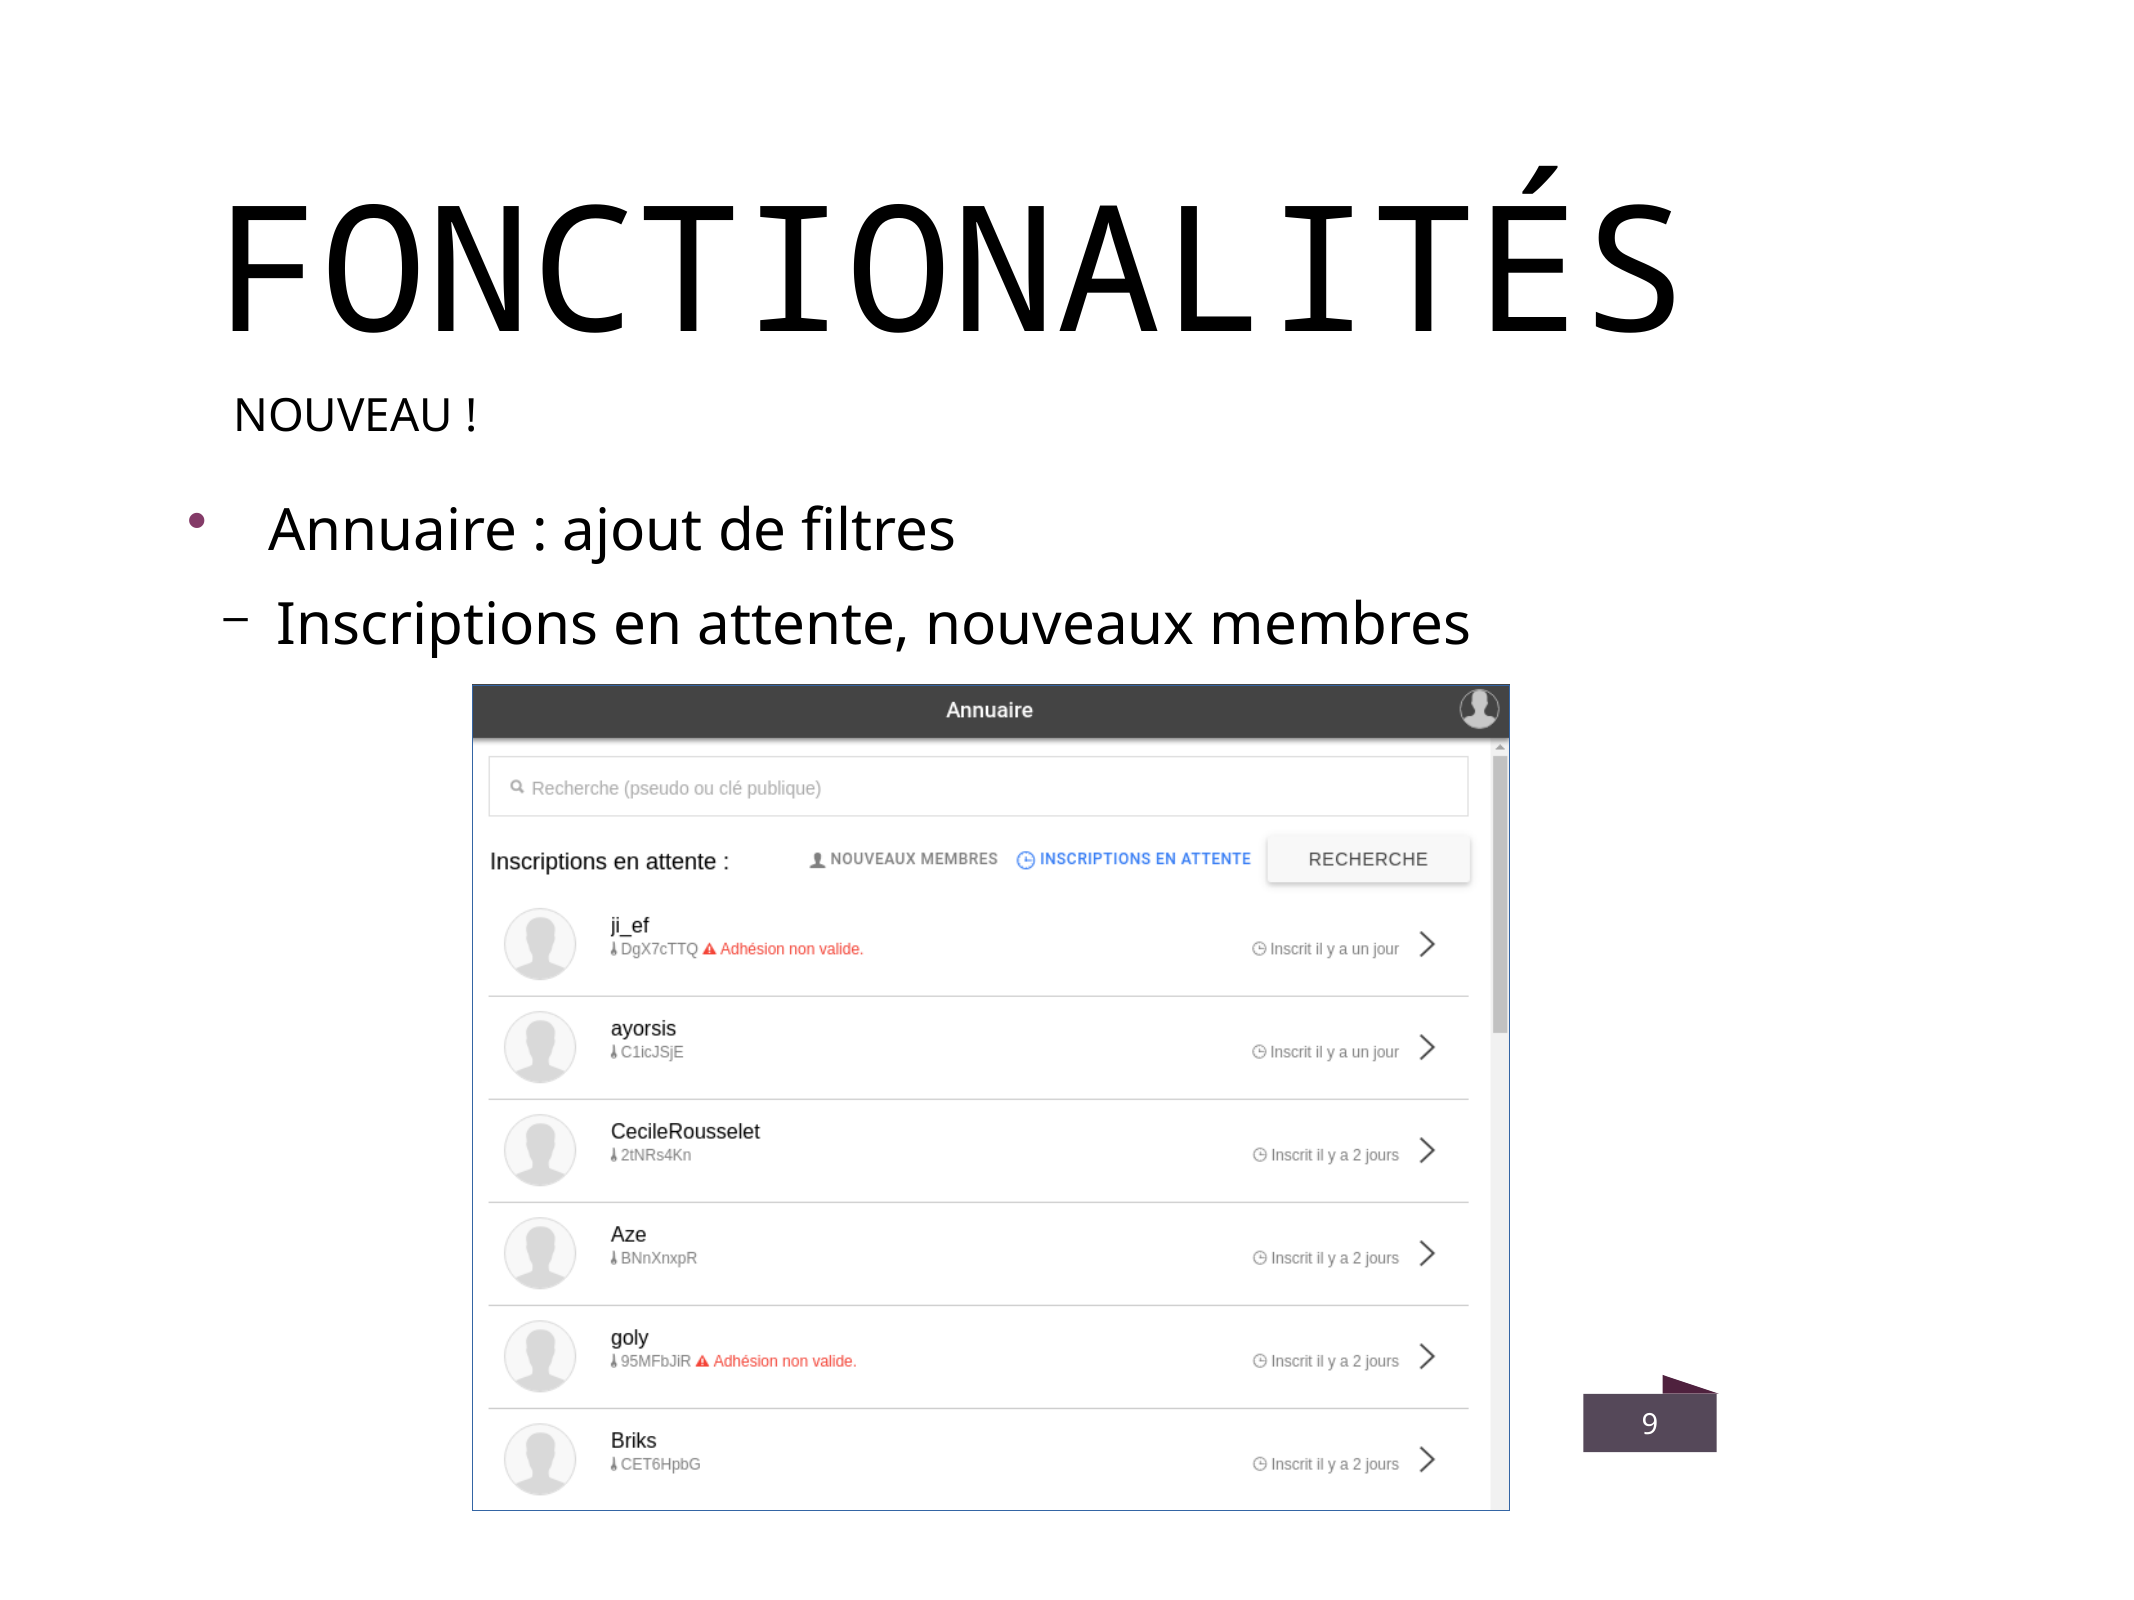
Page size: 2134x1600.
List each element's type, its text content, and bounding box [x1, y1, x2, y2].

picture [472, 684, 1510, 1511]
list Annuaire : ajout de filtres Inscriptions en attente, nouveaux membres [126, 484, 2007, 1234]
list Nouveau ! [225, 370, 1063, 457]
list 9 [1583, 1393, 1717, 1453]
title Fonctionalités [208, 120, 1925, 403]
